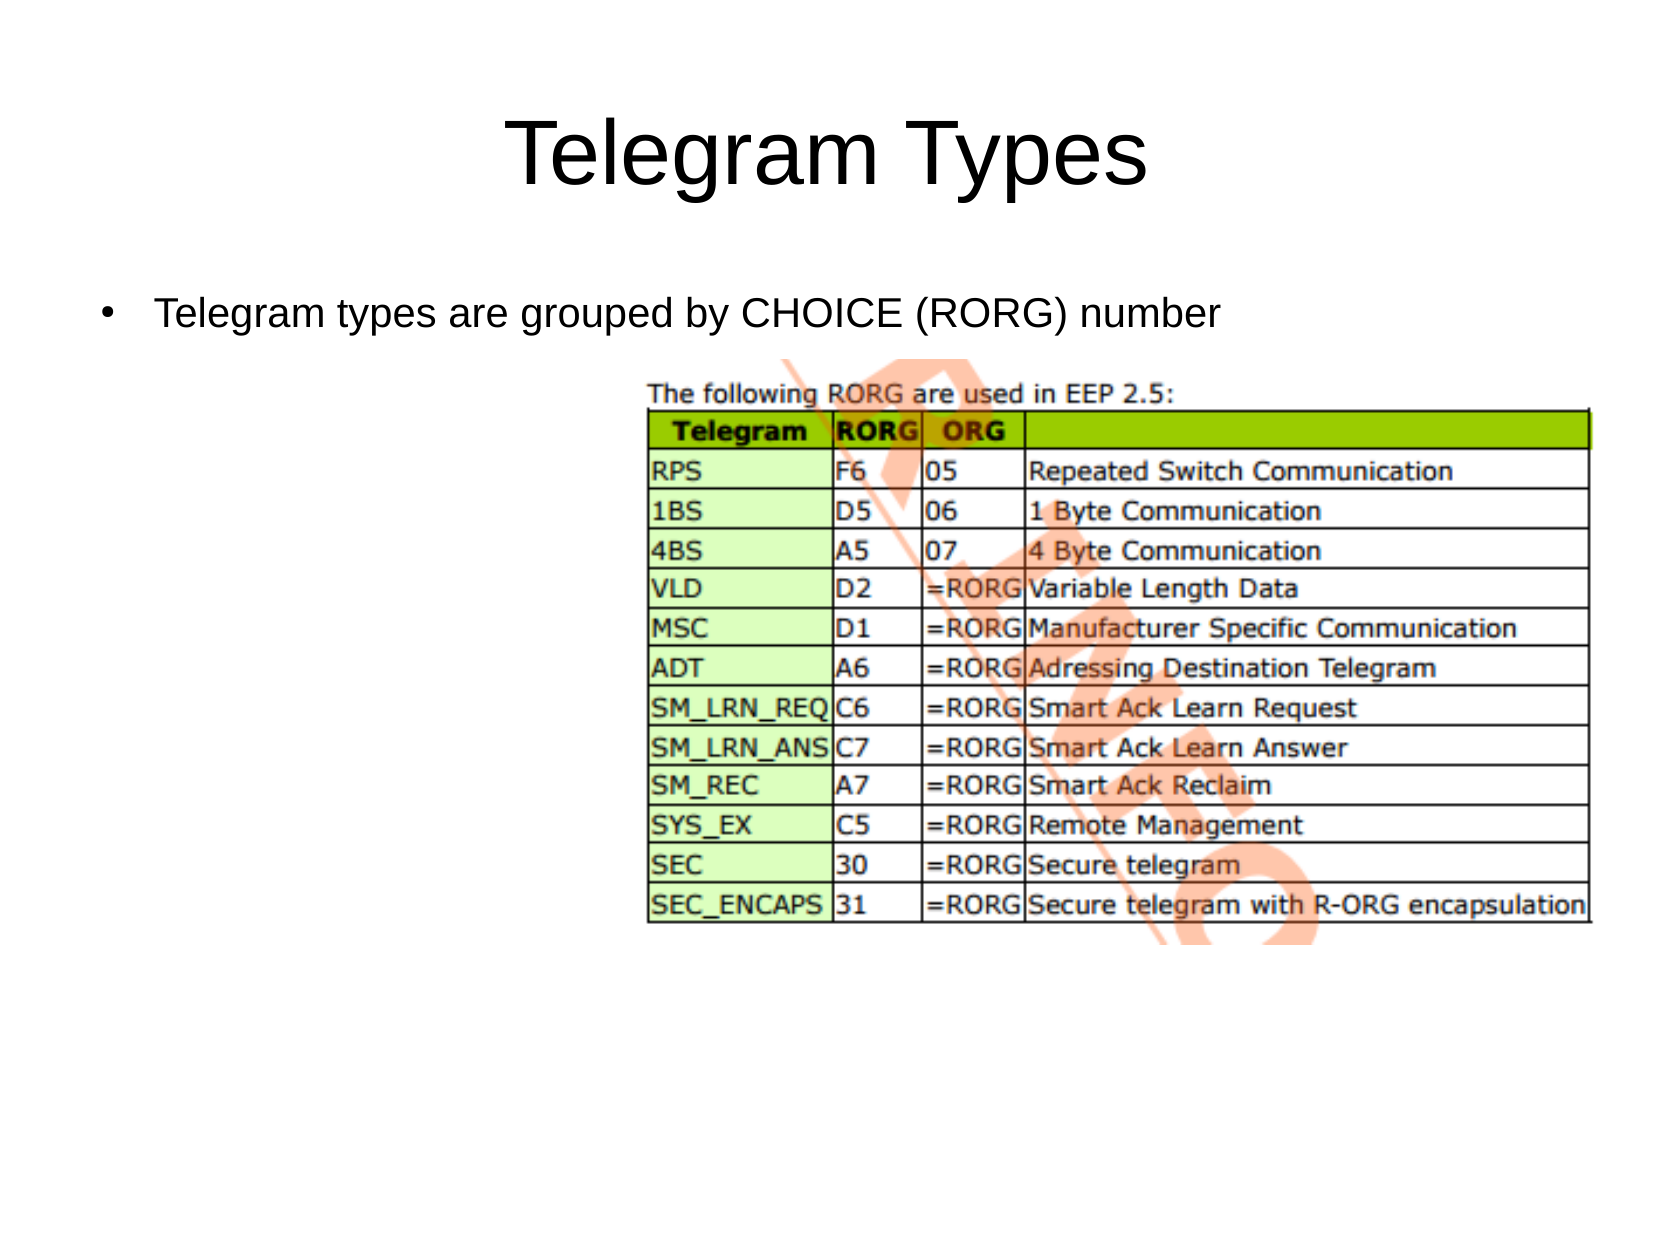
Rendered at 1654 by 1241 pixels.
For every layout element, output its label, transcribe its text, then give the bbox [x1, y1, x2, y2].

title Telegram Types [82, 49, 1571, 257]
list Telegram types are grouped by CHOICE (RORG) number [82, 290, 1571, 1010]
picture [615, 359, 1633, 946]
